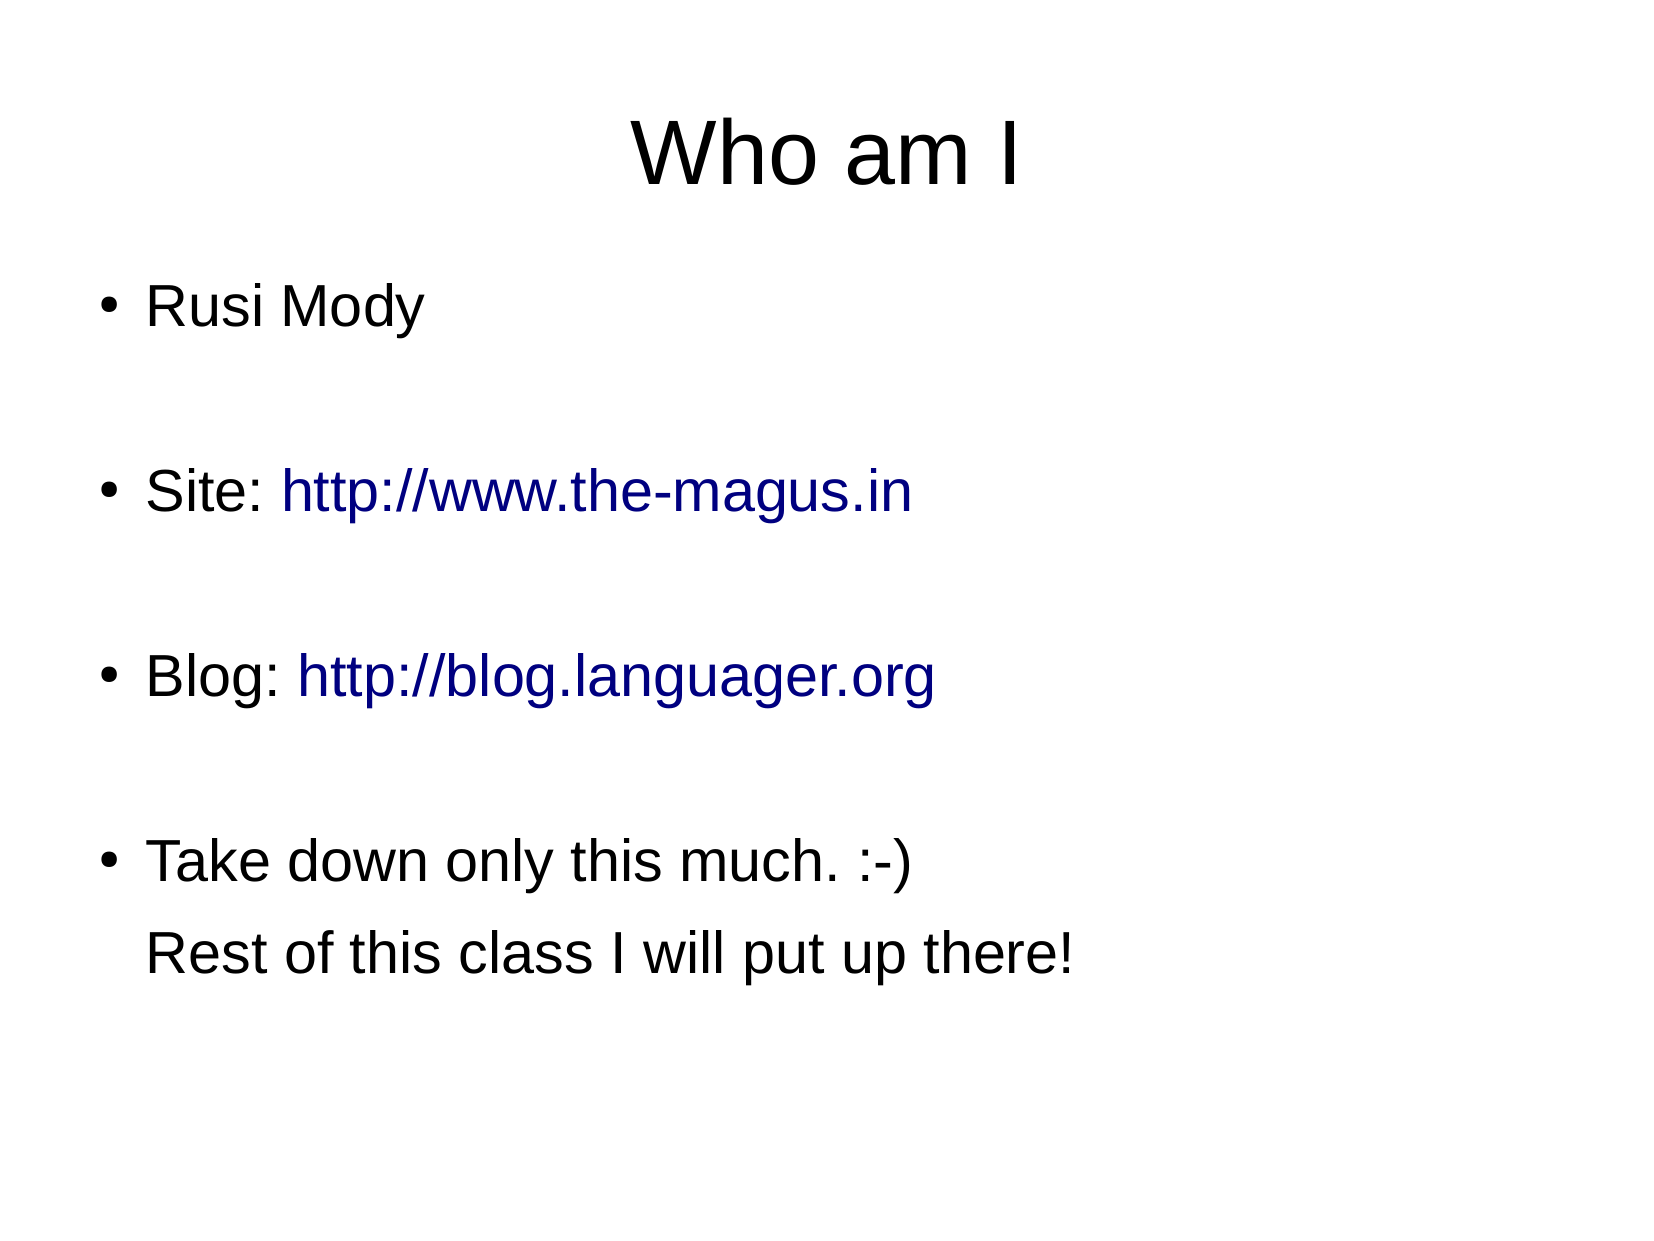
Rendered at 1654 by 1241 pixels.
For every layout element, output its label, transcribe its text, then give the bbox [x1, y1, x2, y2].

title Who am I [82, 49, 1571, 257]
list Rusi Mody Site: http://www.the-magus.in Blog: http://blog.languager.org Take down only this much. :-) Rest of this class I will put up there! [82, 272, 1571, 992]
